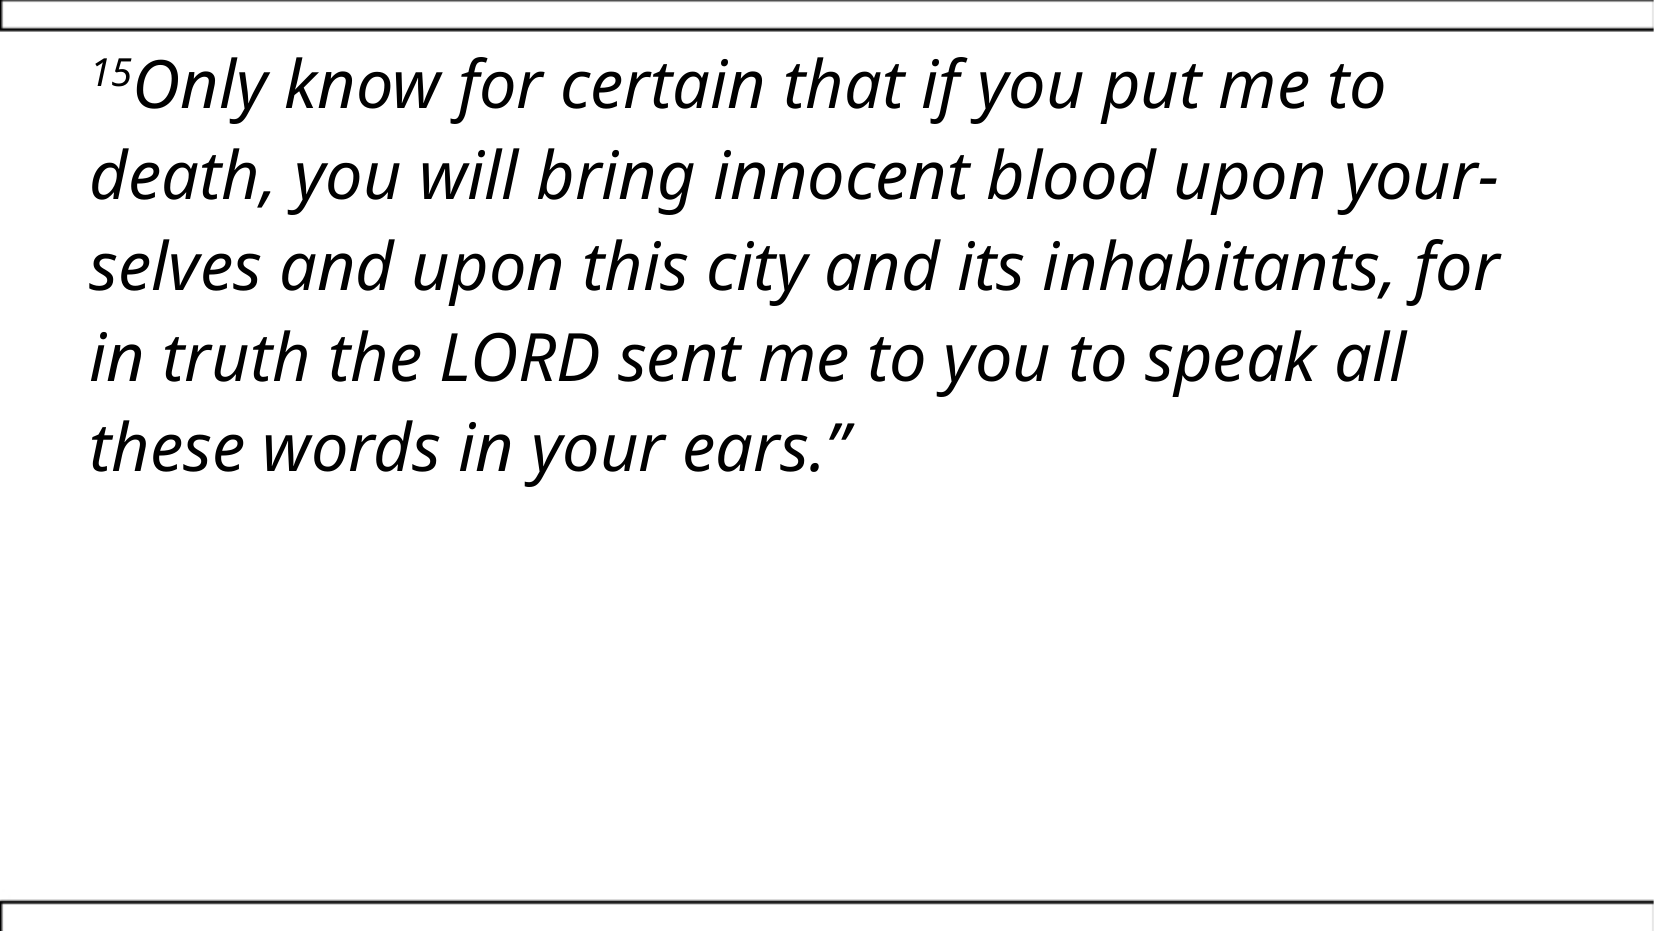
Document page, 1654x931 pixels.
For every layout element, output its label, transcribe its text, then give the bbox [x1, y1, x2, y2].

text_box 15Only know for certain that if you put me to death, you will bring innocent blood upon your-selves and upon this city and its inhabitants, for in truth the LORD sent me to you to speak all these words in your ears.” [75, 30, 1591, 496]
picture [0, 0, 1654, 931]
